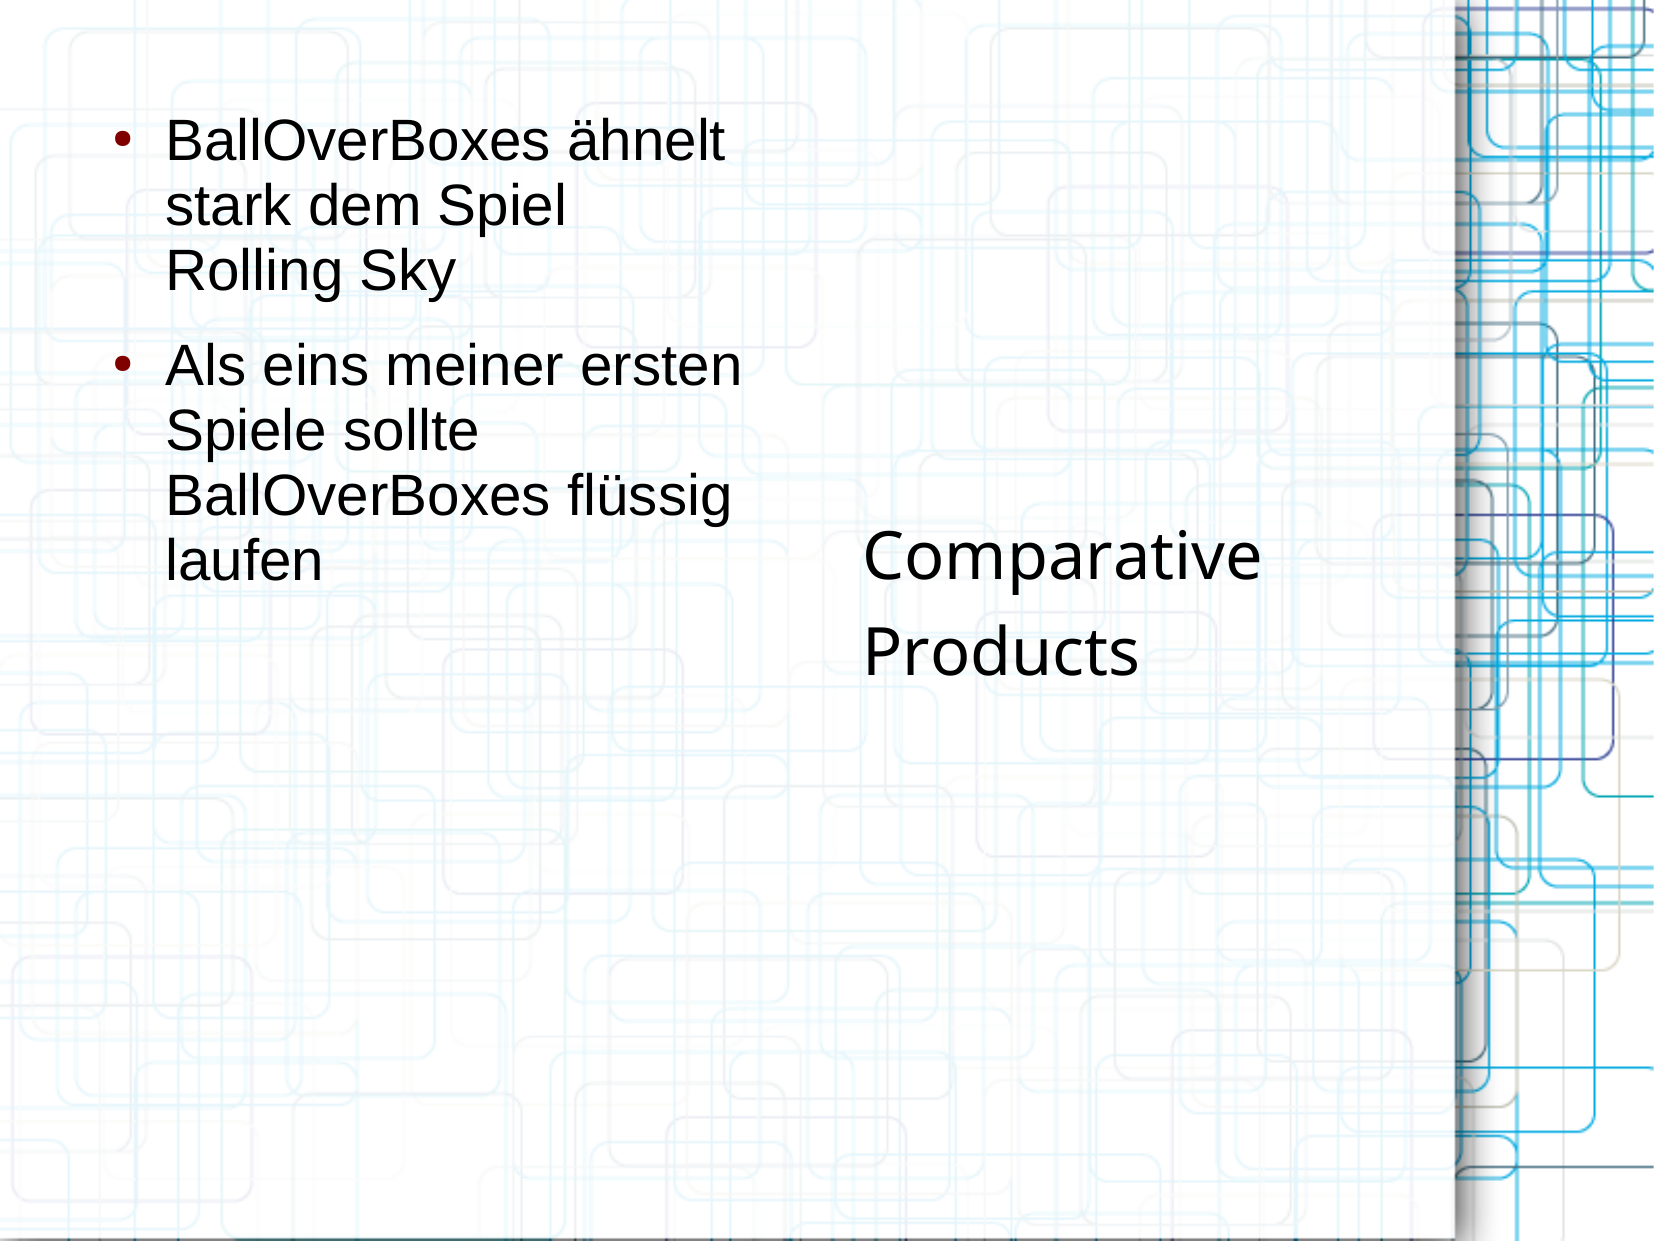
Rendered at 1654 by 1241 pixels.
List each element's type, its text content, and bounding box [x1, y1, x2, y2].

picture [0, 0, 1654, 1241]
list Comparative Products [862, 507, 1418, 1109]
list BallOverBoxes ähnelt stark dem Spiel Rolling Sky Als eins meiner ersten Spiele sollte BallOverBoxes flüssig laufen [94, 107, 746, 1099]
